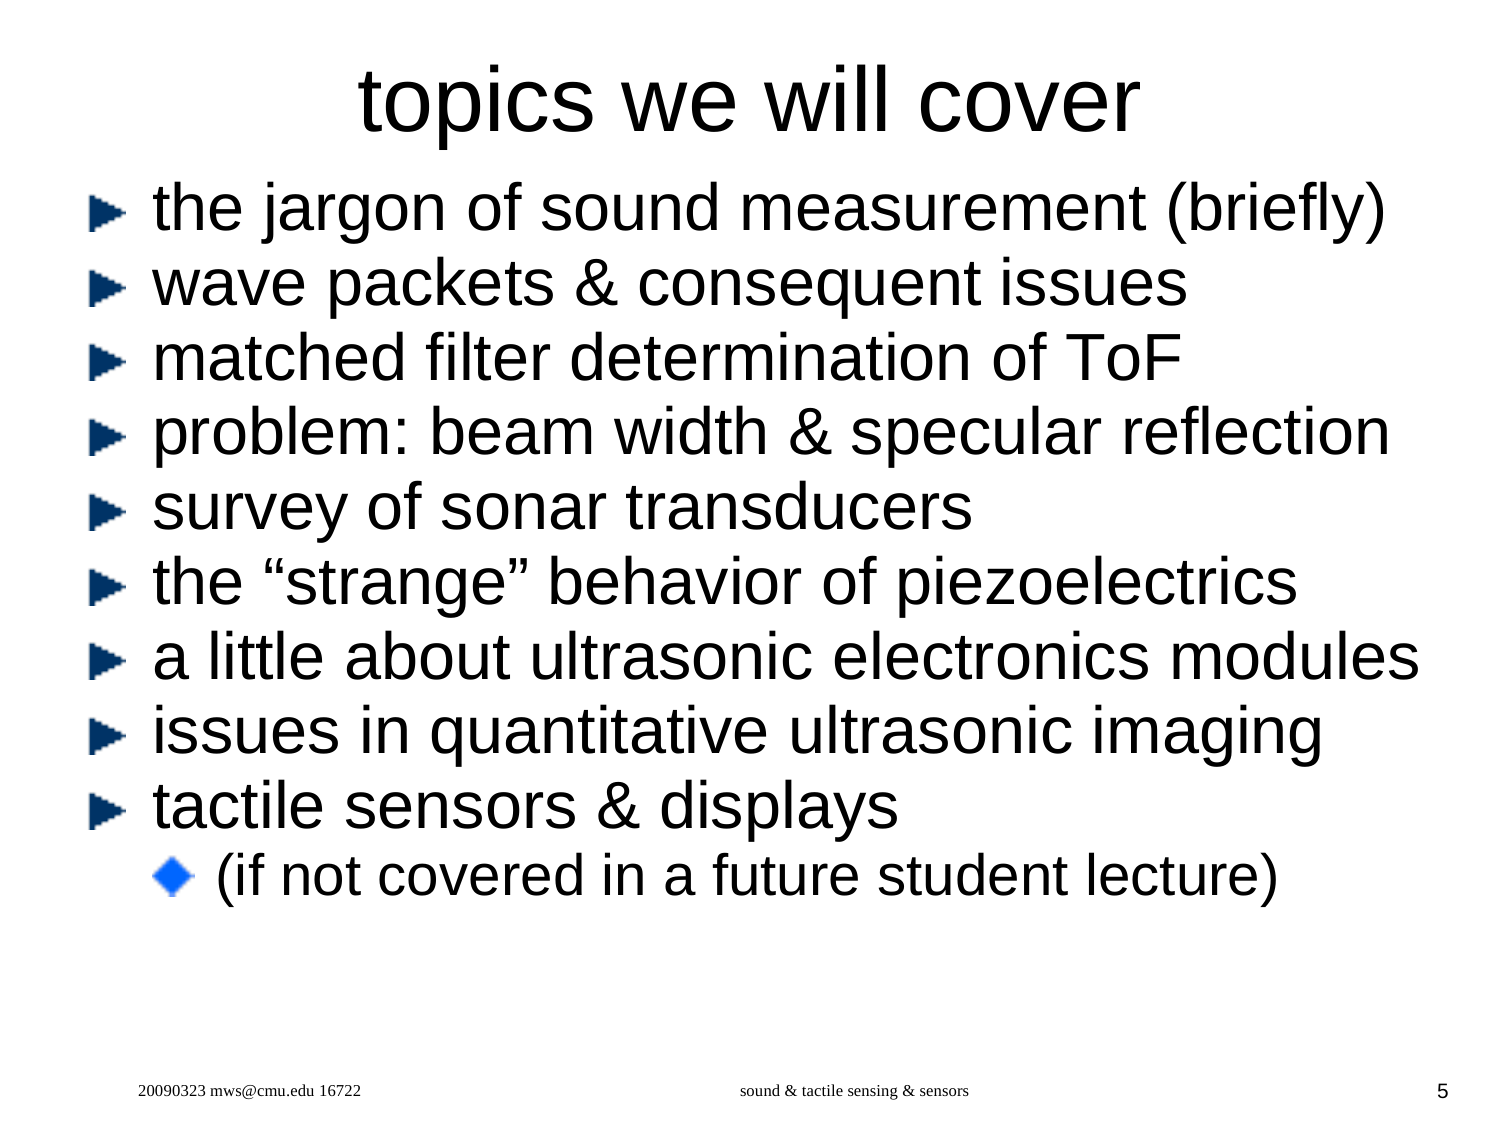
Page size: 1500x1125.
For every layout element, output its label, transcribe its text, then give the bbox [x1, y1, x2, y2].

list the jargon of sound measurement (briefly) wave packets & consequent issues matched filter determination of ToF problem: beam width & specular reflection survey of sonar transducers the “strange” behavior of piezoelectrics a little about ultrasonic electronics modules issues in quantitative ultrasonic imaging tactile sensors & displays (if not covered in a future student lecture) [62, 162, 1438, 988]
title topics we will cover [24, 37, 1476, 163]
